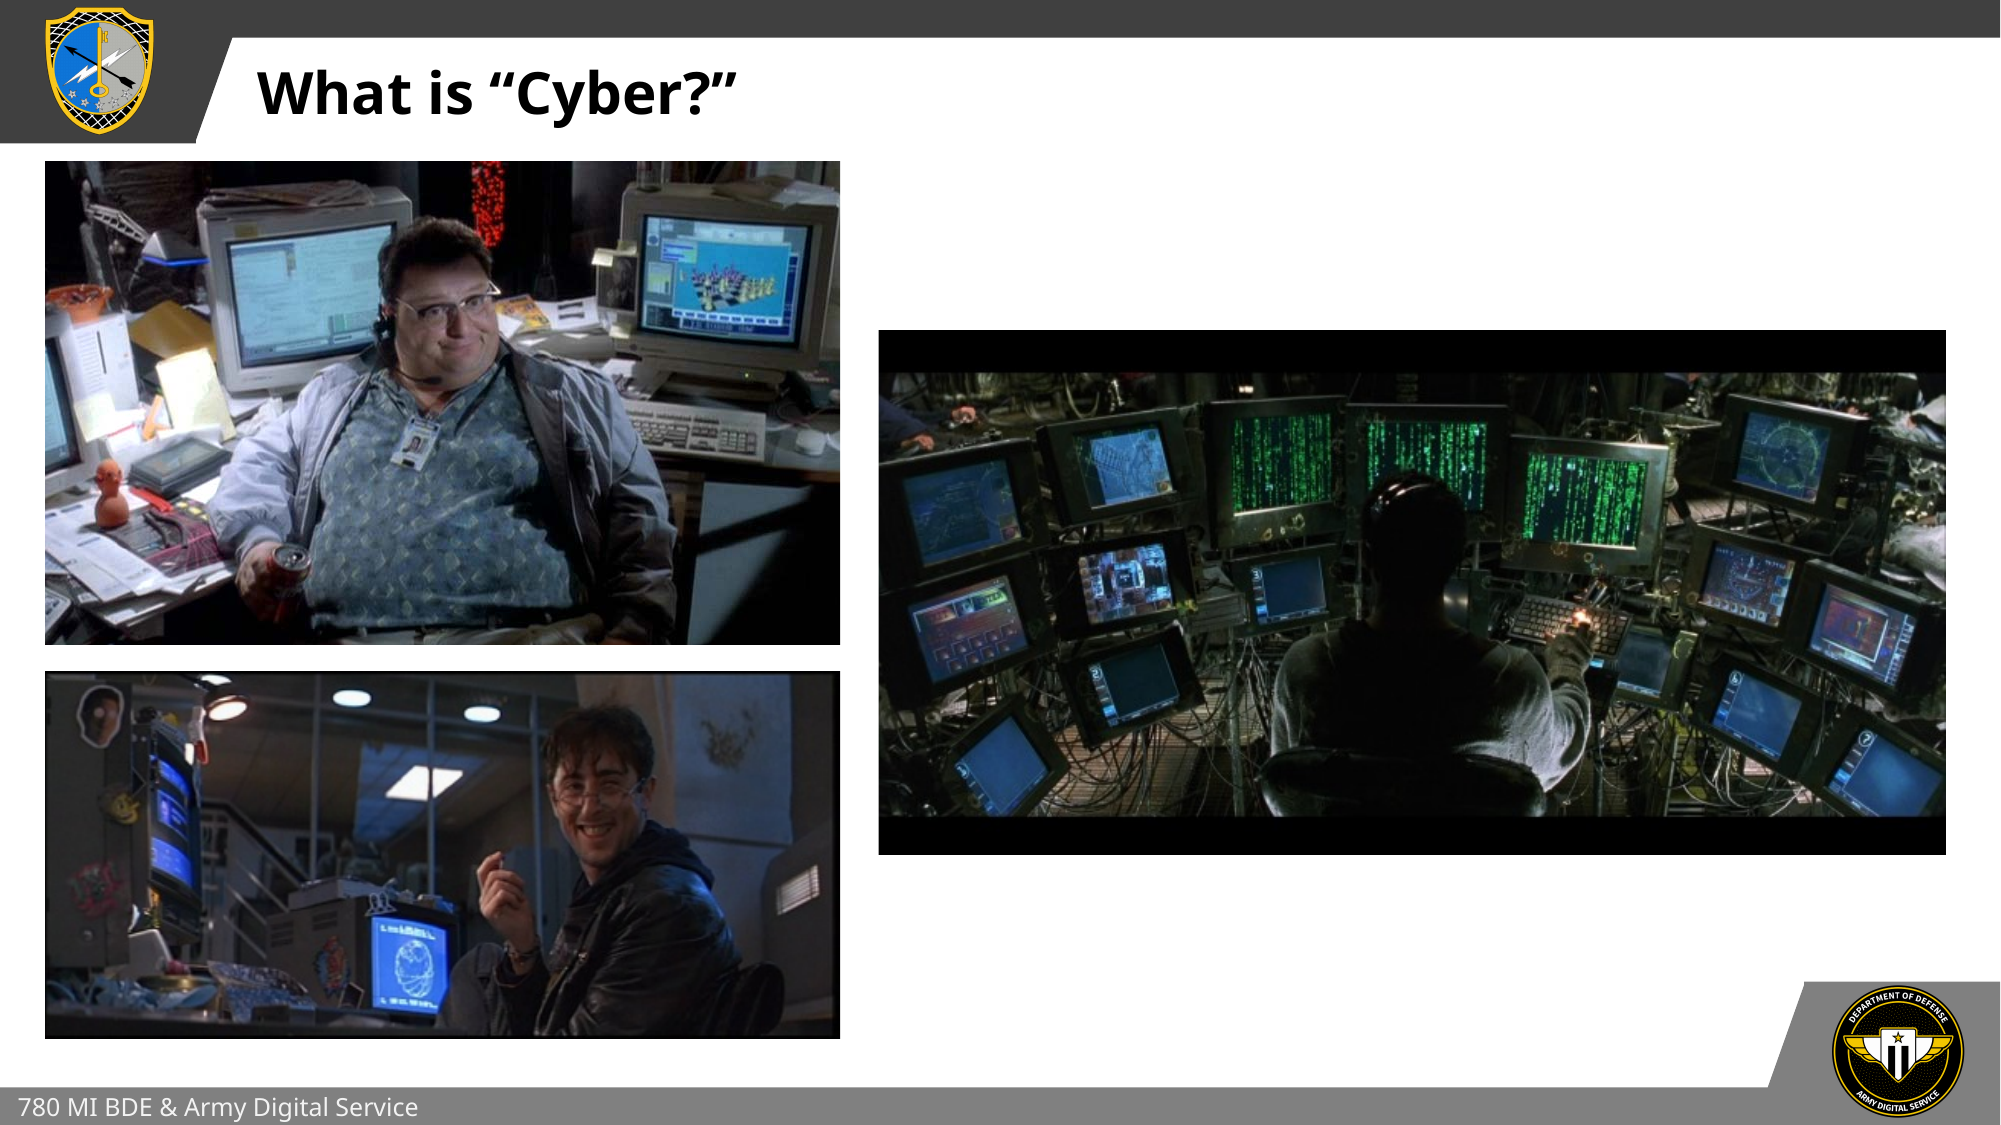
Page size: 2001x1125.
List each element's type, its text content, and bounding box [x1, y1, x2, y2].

picture [45, 161, 841, 645]
title What is “Cyber?” [242, 49, 1924, 162]
picture [878, 330, 1946, 856]
picture [45, 671, 841, 1039]
picture [1815, 971, 1981, 1125]
picture [45, 7, 154, 135]
